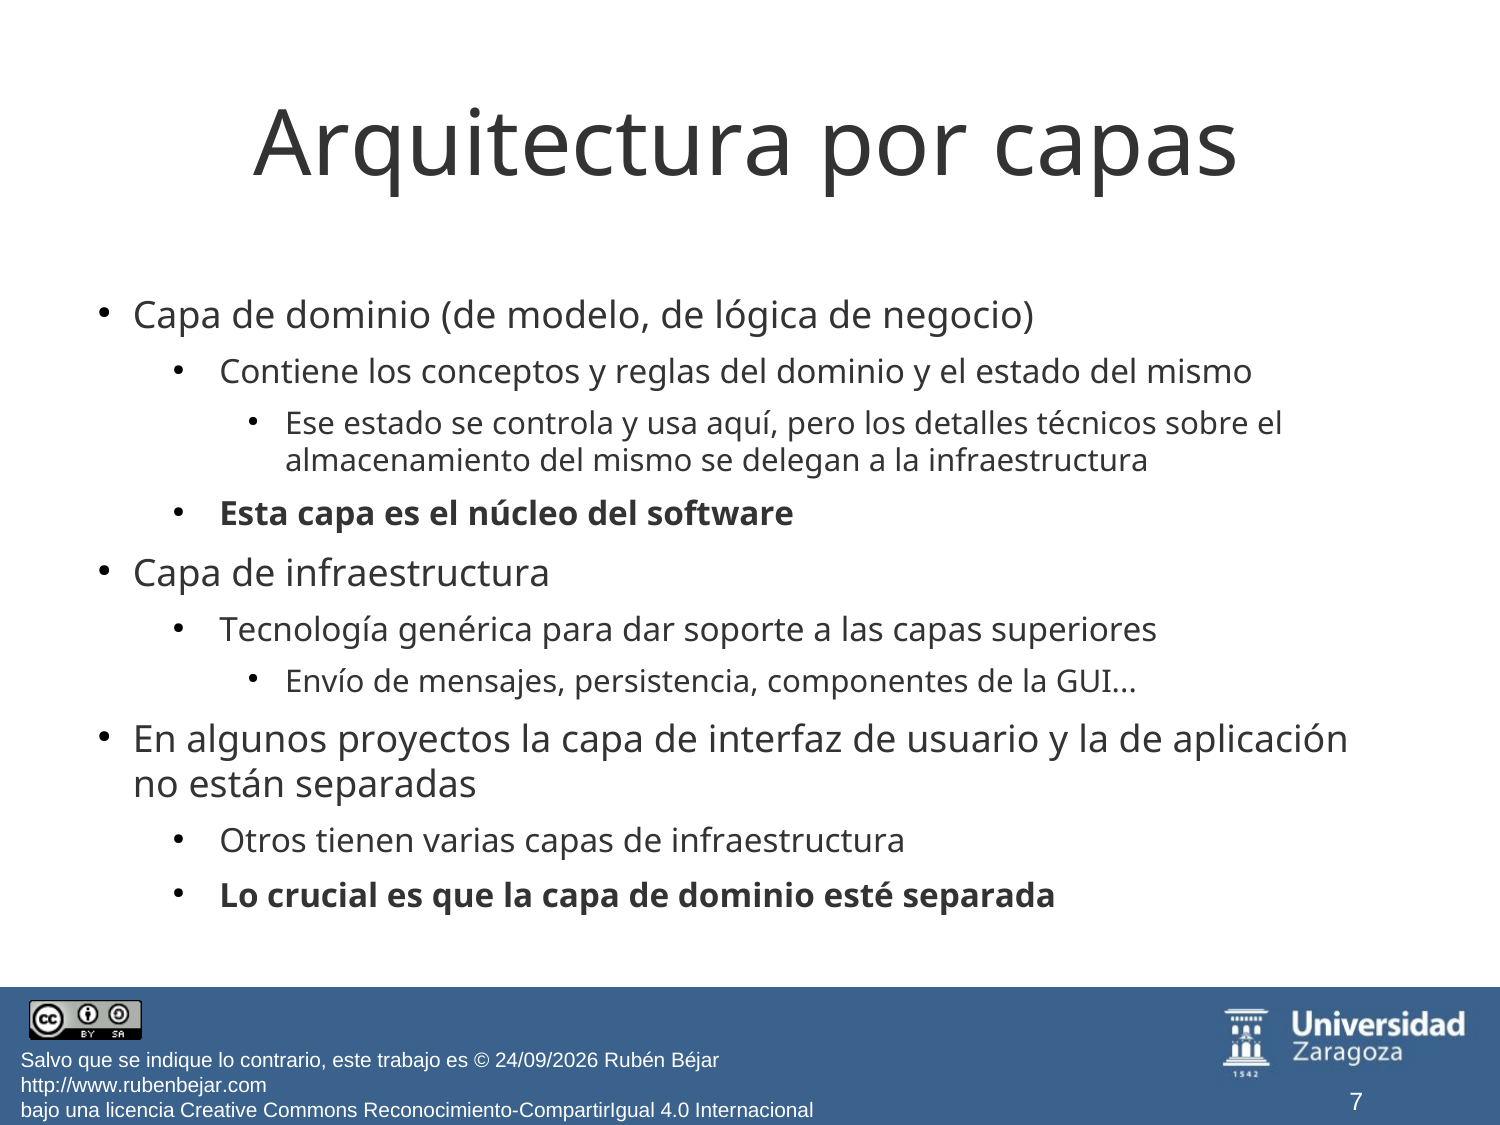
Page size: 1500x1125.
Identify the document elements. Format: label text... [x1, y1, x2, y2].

title Arquitectura por capas [74, 21, 1420, 257]
list Capa de dominio (de modelo, de lógica de negocio) Contiene los conceptos y reglas del dominio y el estado del mismo Ese estado se controla y usa aquí, pero los detalles técnicos sobre el almacenamiento del mismo se delegan a la infraestructura Esta capa es el núcleo del software Capa de infraestructura Tecnología genérica para dar soporte a las capas superiores Envío de mensajes, persistencia, componentes de la GUI... En algunos proyectos la capa de interfaz de usuario y la de aplicación no están separadas Otros tienen varias capas de infraestructura Lo crucial es que la capa de dominio esté separada [82, 283, 1418, 957]
picture [0, 987, 1500, 1125]
